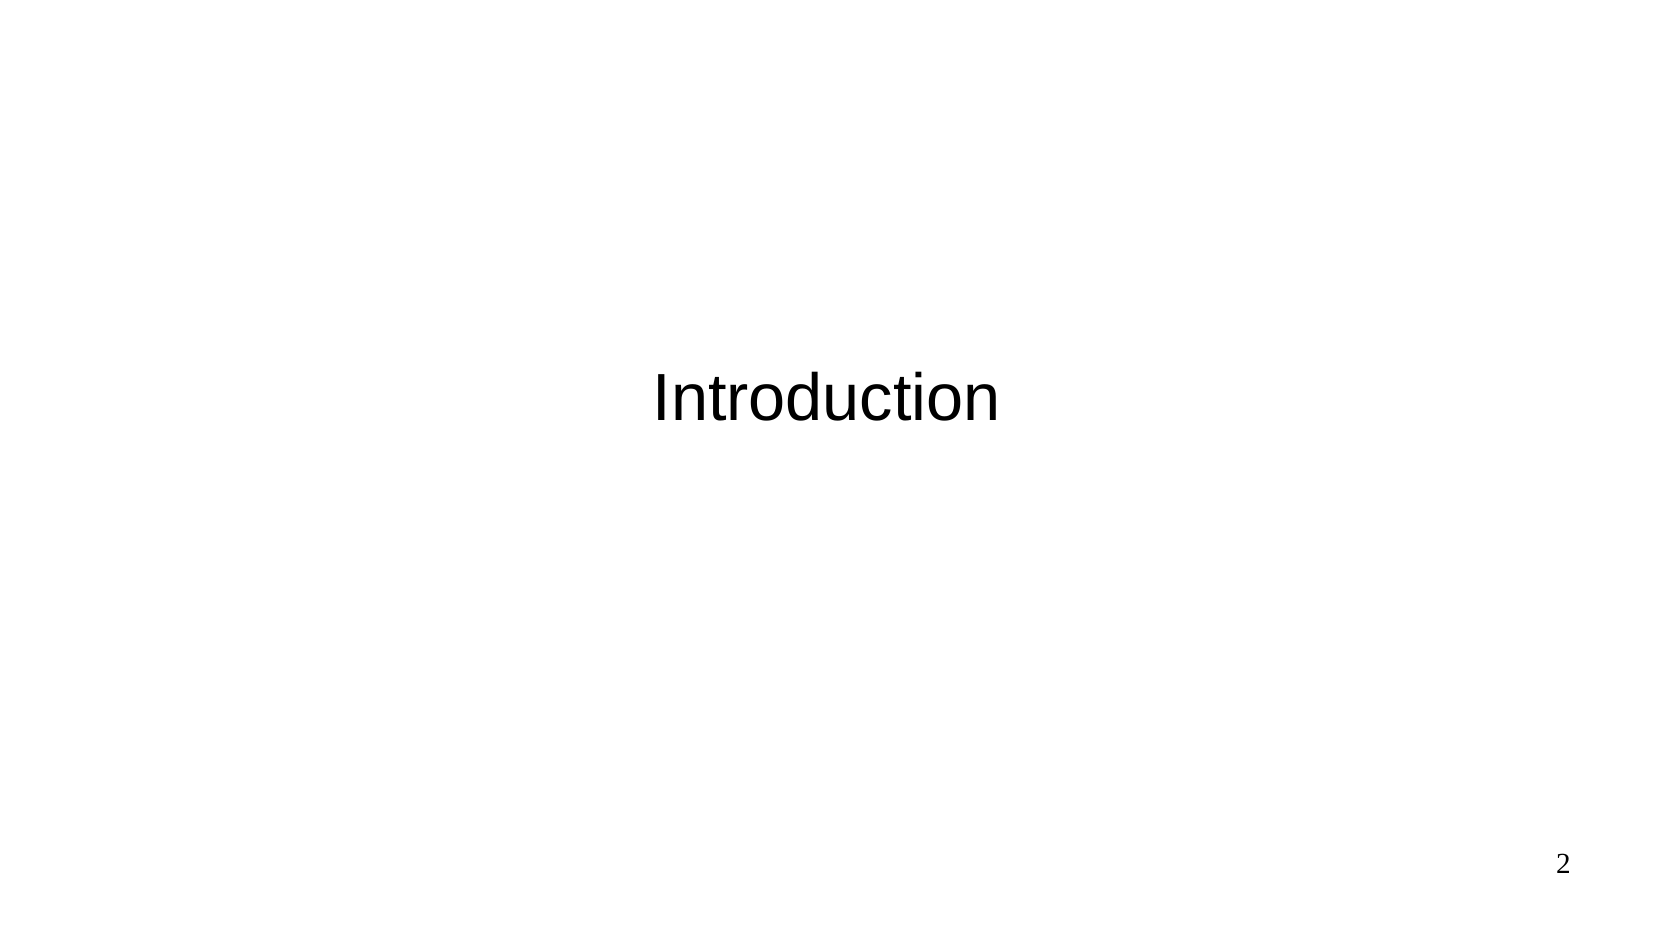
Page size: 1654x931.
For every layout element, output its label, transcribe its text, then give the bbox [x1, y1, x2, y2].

subtitle Introduction [82, 37, 1571, 757]
